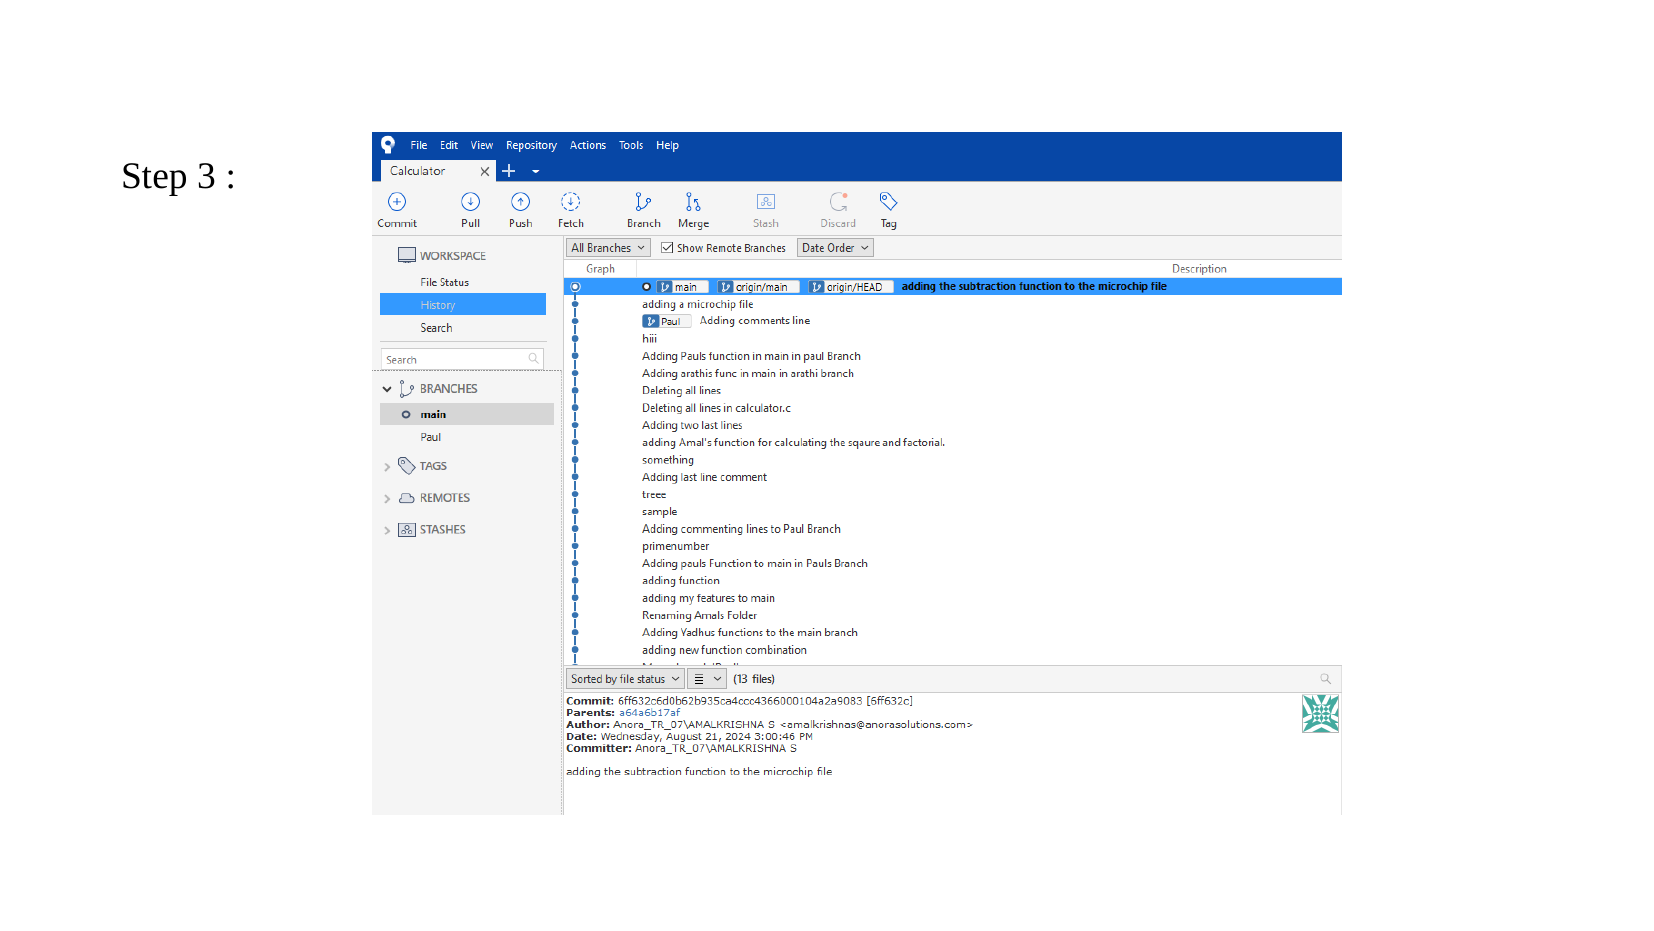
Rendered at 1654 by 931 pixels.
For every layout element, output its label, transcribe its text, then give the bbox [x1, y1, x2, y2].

text_box Step 3 : [106, 147, 372, 207]
picture [372, 132, 1342, 815]
